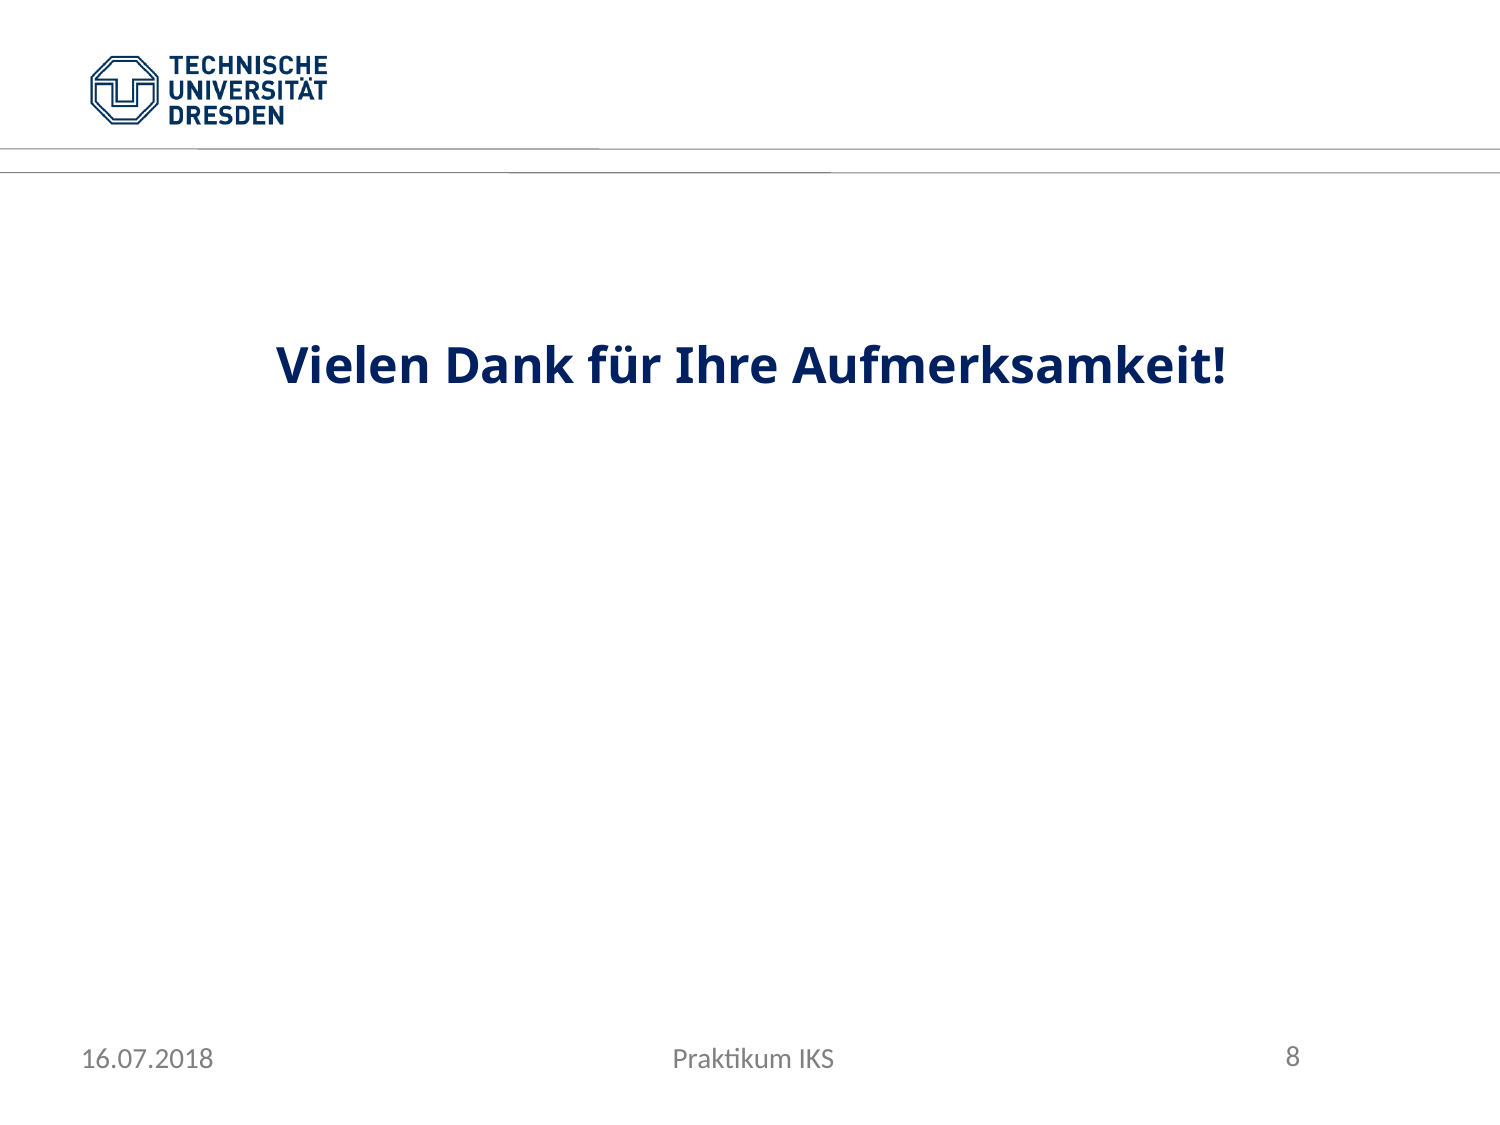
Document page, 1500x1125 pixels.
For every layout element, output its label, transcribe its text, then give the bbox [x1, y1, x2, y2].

picture [90, 54, 327, 125]
text_box Vielen Dank für Ihre Aufmerksamkeit! [261, 326, 1242, 402]
